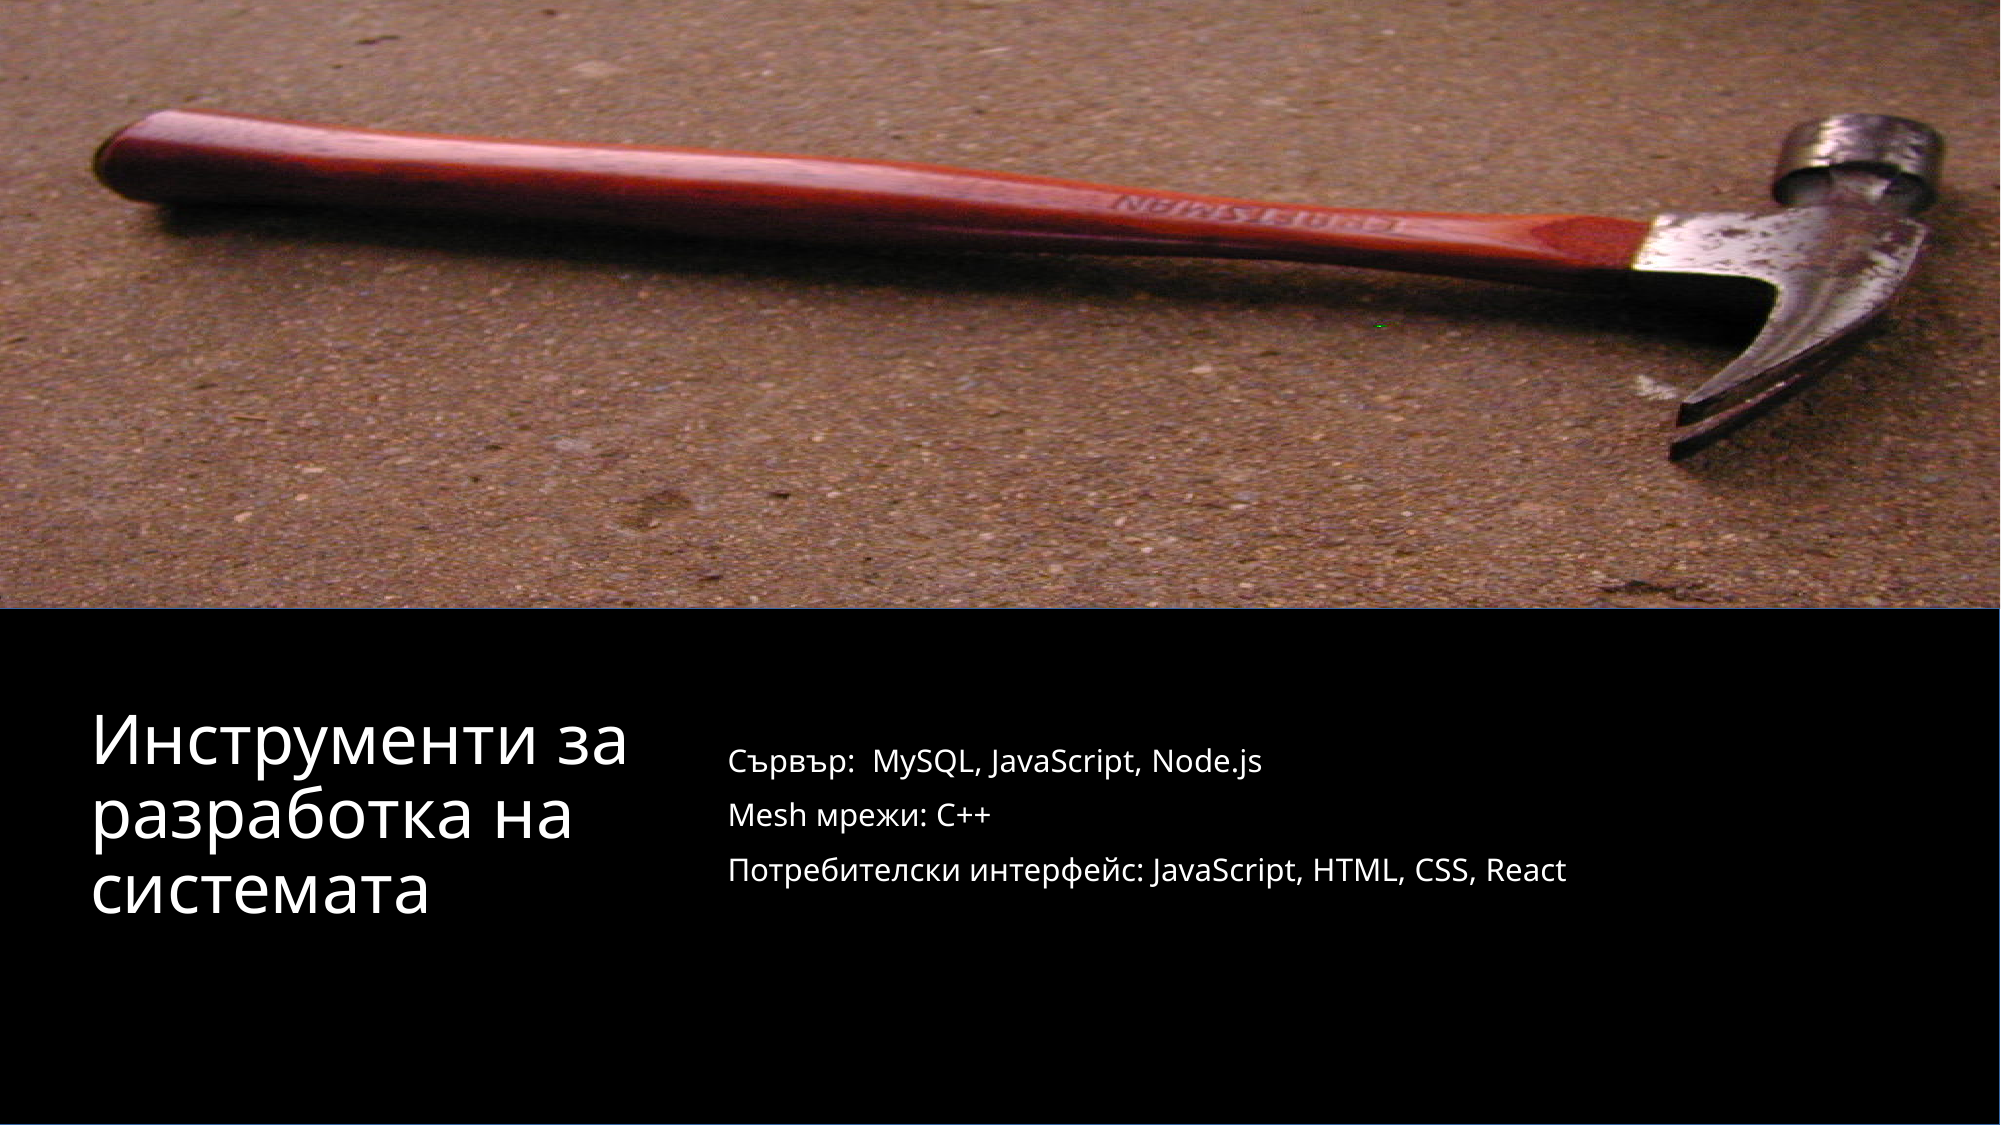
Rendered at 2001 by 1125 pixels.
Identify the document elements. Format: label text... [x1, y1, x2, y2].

list Сървър: MySQL, JavaScript, Node.js Mesh мрежи: C++ Потребителски интерфейс: JavaScript, HTML, CSS, React [712, 615, 1941, 1018]
picture [0, 0, 2001, 609]
title Инструменти за разработка на системата [75, 615, 672, 1018]
text_box [0, 608, 2000, 1125]
